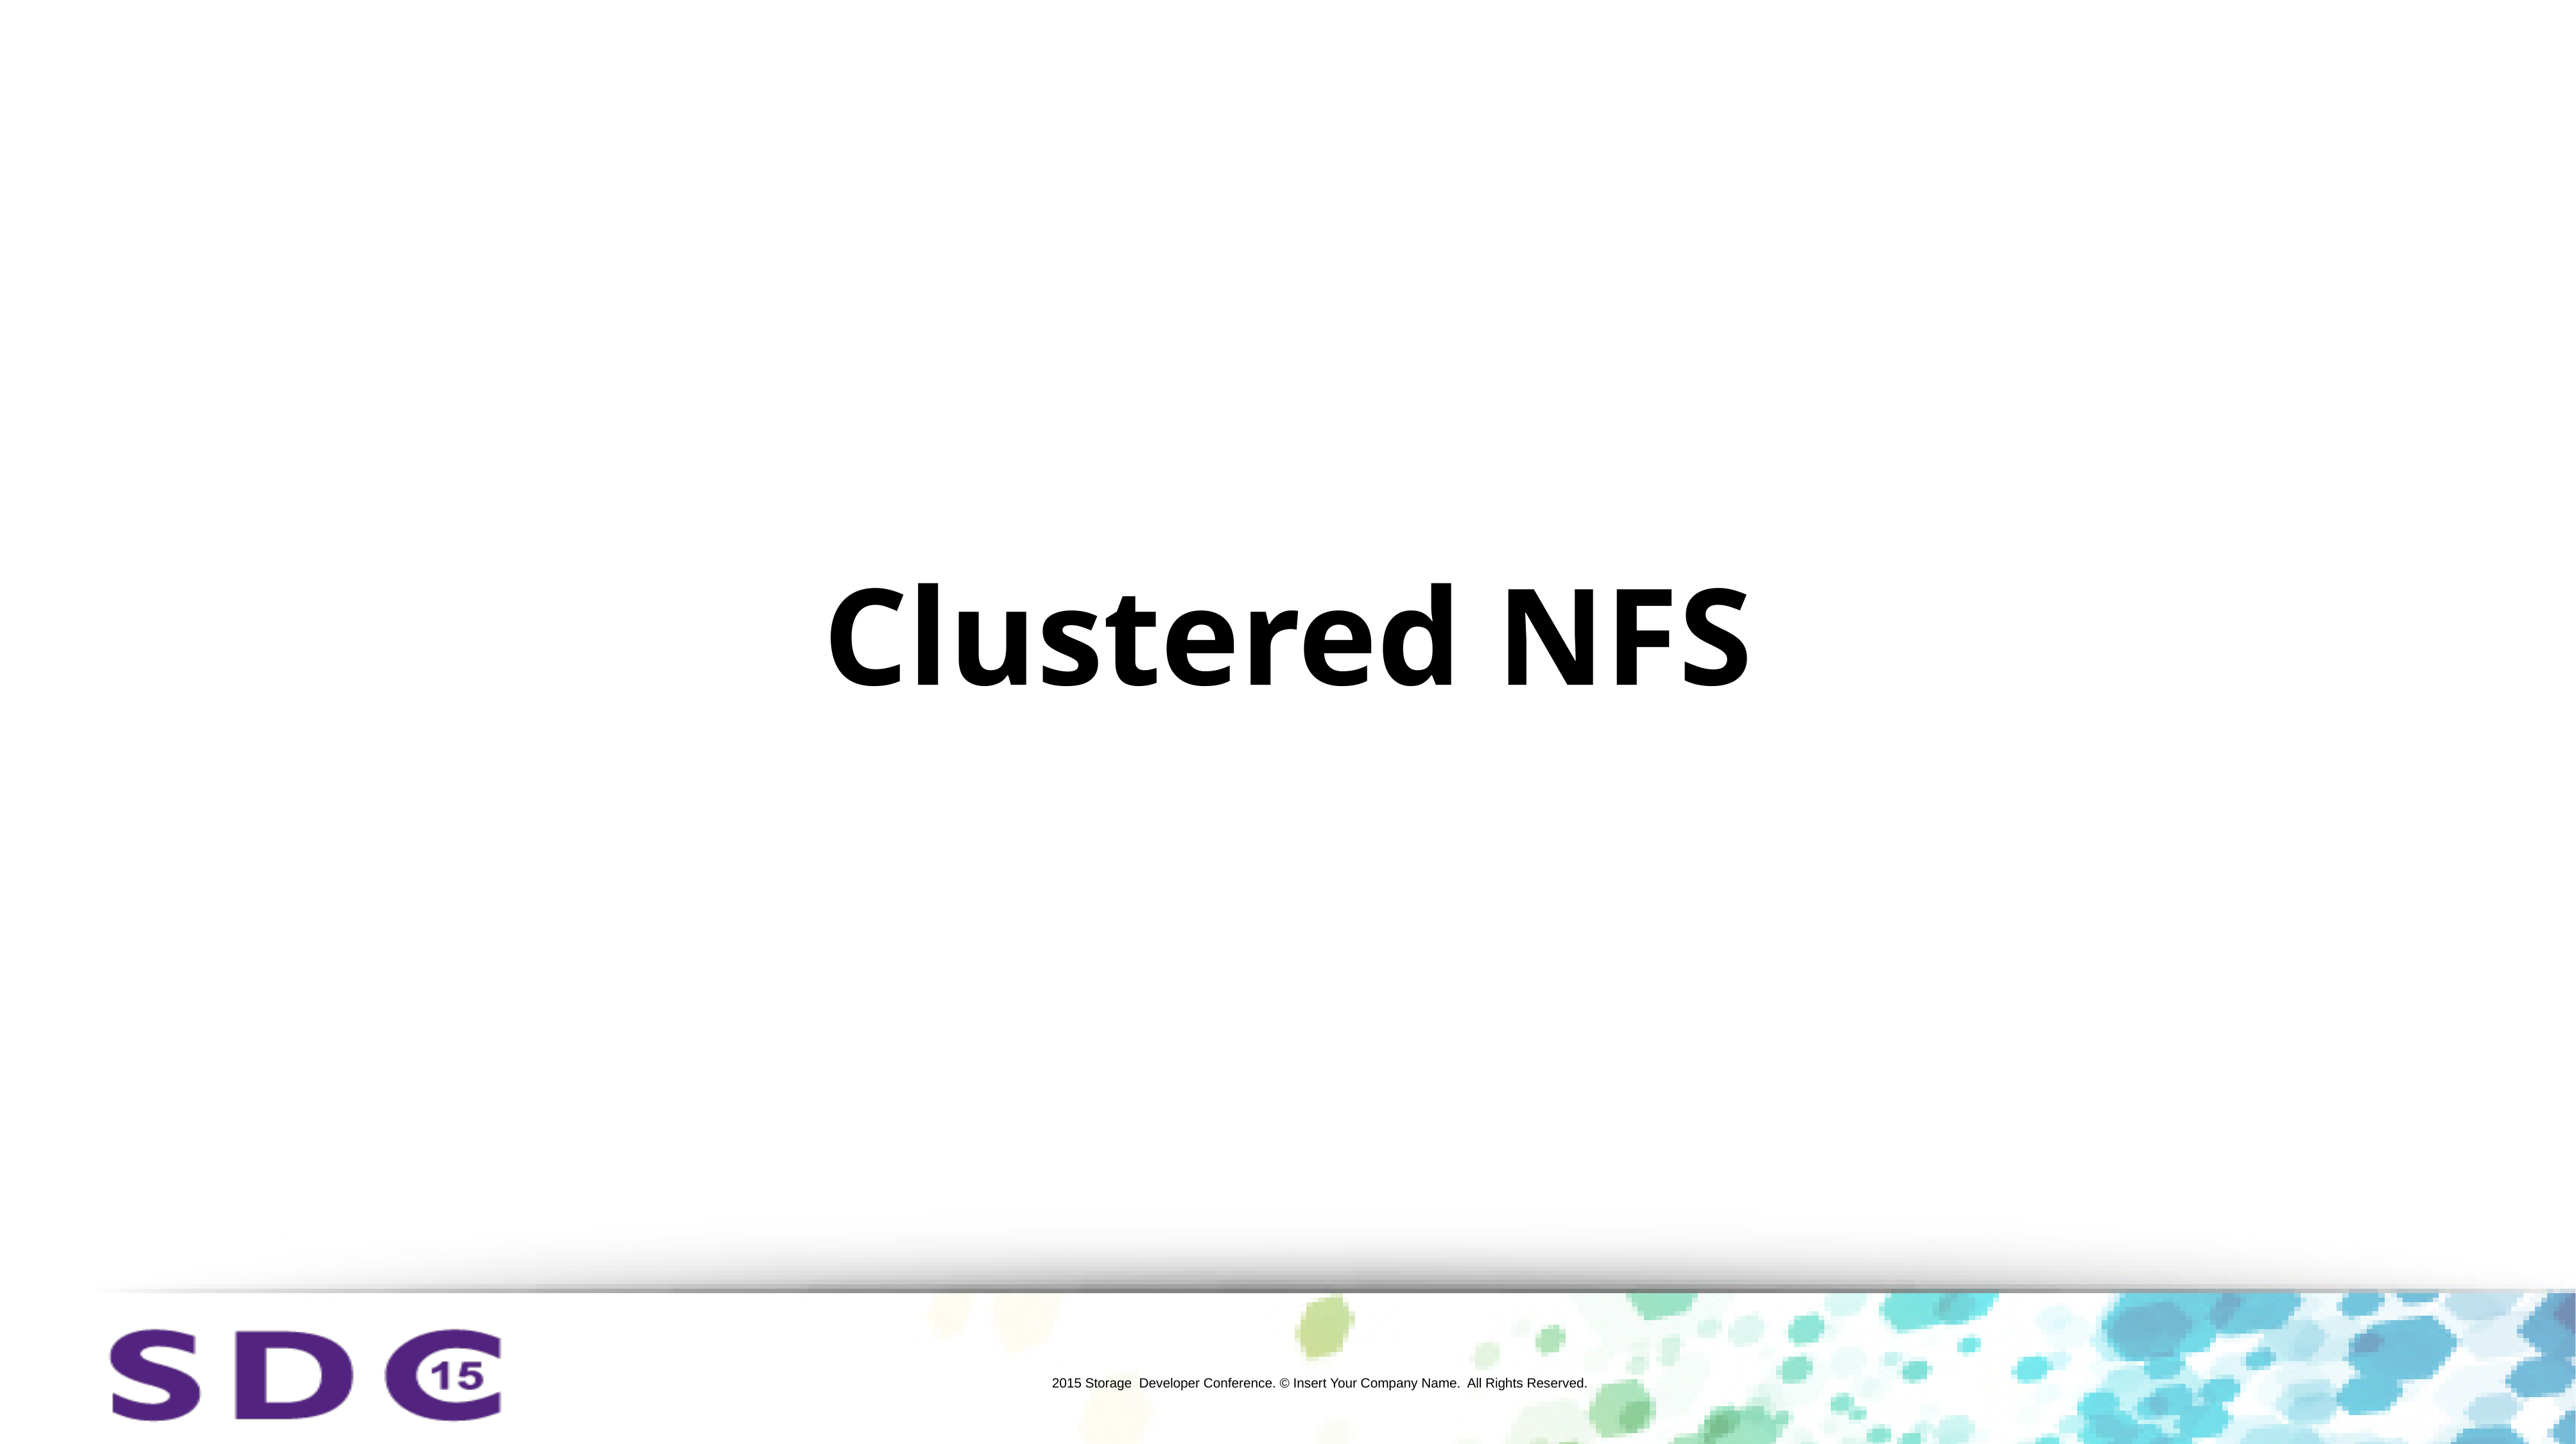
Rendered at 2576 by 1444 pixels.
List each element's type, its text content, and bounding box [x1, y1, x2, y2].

title Clustered NFS [128, 0, 2447, 731]
picture [0, 994, 2576, 1444]
